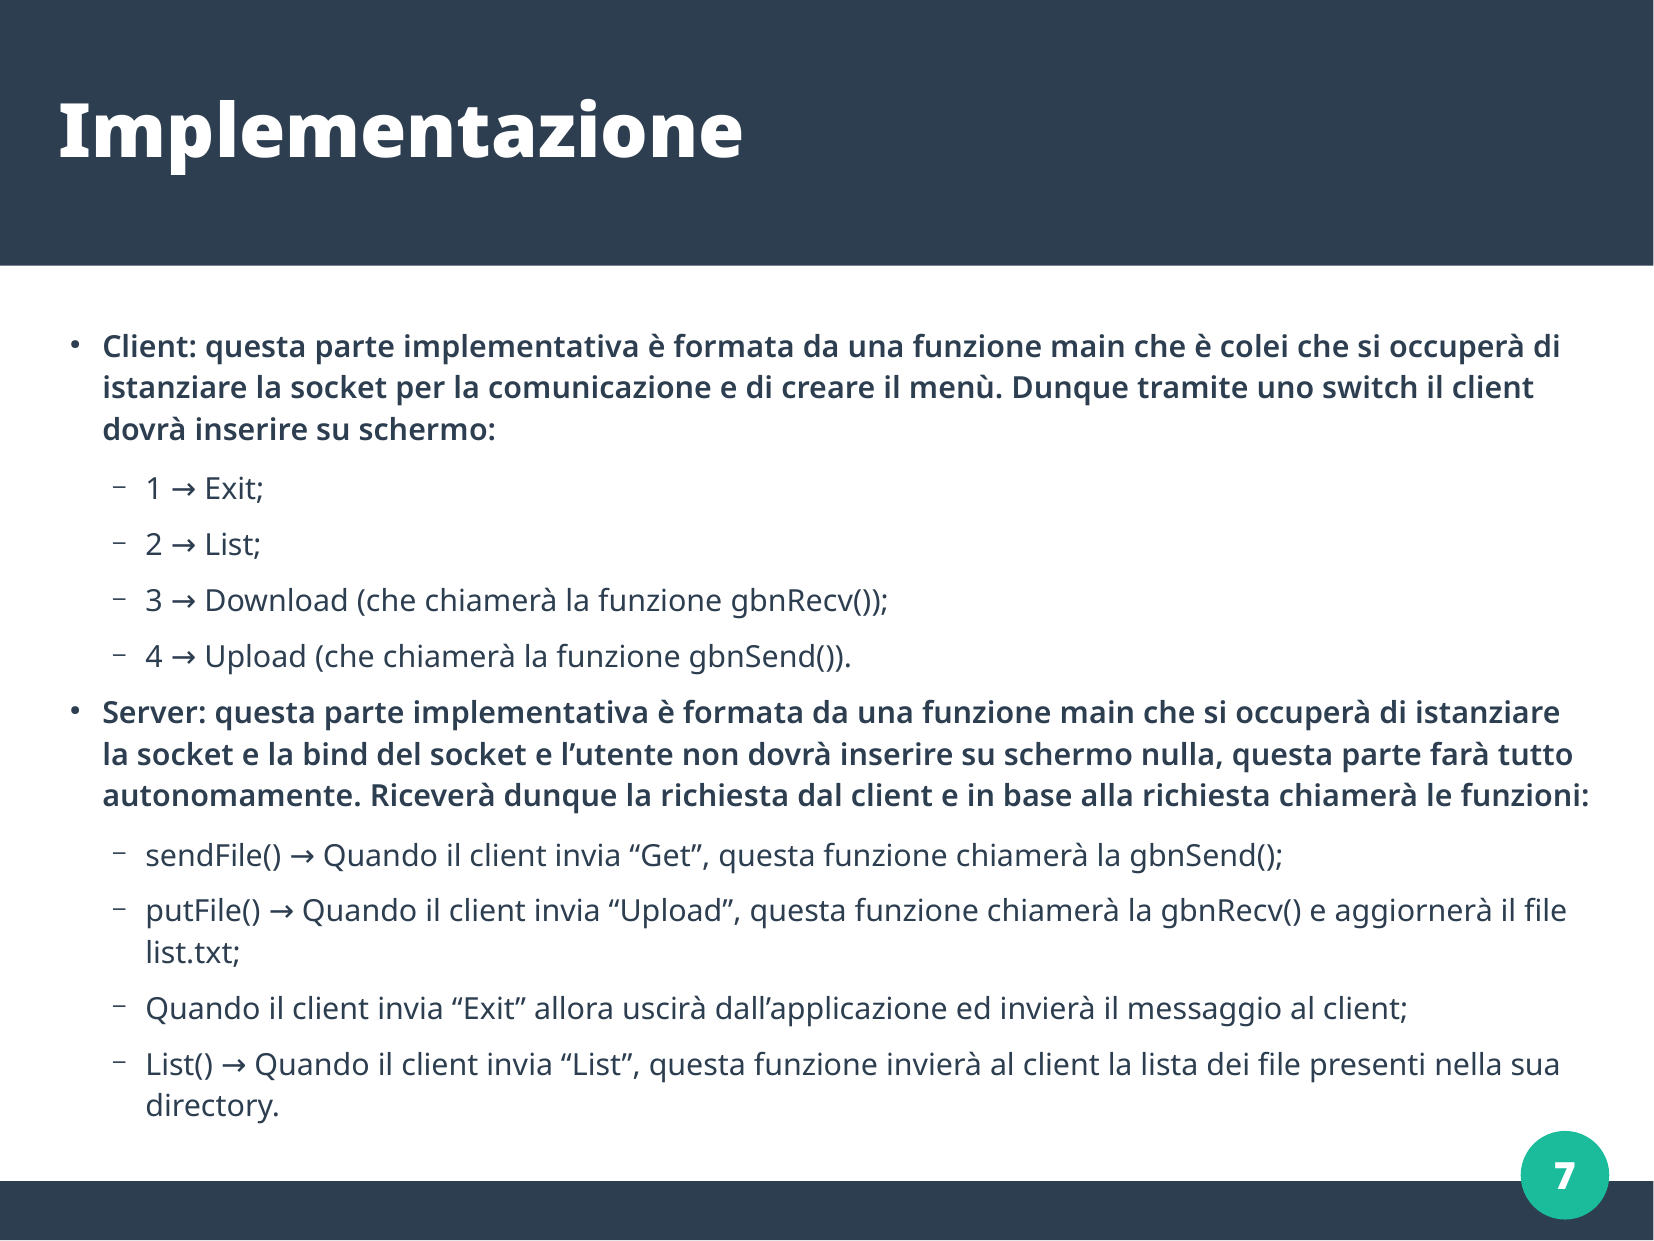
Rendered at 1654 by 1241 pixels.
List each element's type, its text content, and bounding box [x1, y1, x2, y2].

title Implementazione [59, 49, 1595, 207]
list Client: questa parte implementativa è formata da una funzione main che è colei che si occuperà di istanziare la socket per la comunicazione e di creare il menù. Dunque tramite uno switch il client dovrà inserire su schermo: 1 → Exit; 2 → List; 3 → Download (che chiamerà la funzione gbnRecv()); 4 → Upload (che chiamerà la funzione gbnSend()). Server: questa parte implementativa è formata da una funzione main che si occuperà di istanziare la socket e la bind del socket e l’utente non dovrà inserire su schermo nulla, questa parte farà tutto autonomamente. Riceverà dunque la richiesta dal client e in base alla richiesta chiamerà le funzioni: sendFile() → Quando il client invia “Get”, questa funzione chiamerà la gbnSend(); putFile() → Quando il client invia “Upload”, questa funzione chiamerà la gbnRecv() e aggiornerà il file list.txt; Quando il client invia “Exit” allora uscirà dall’applicazione ed invierà il messaggio al client; List() → Quando il client invia “List”, questa funzione invierà al client la lista dei file presenti nella sua directory. [59, 324, 1595, 1152]
